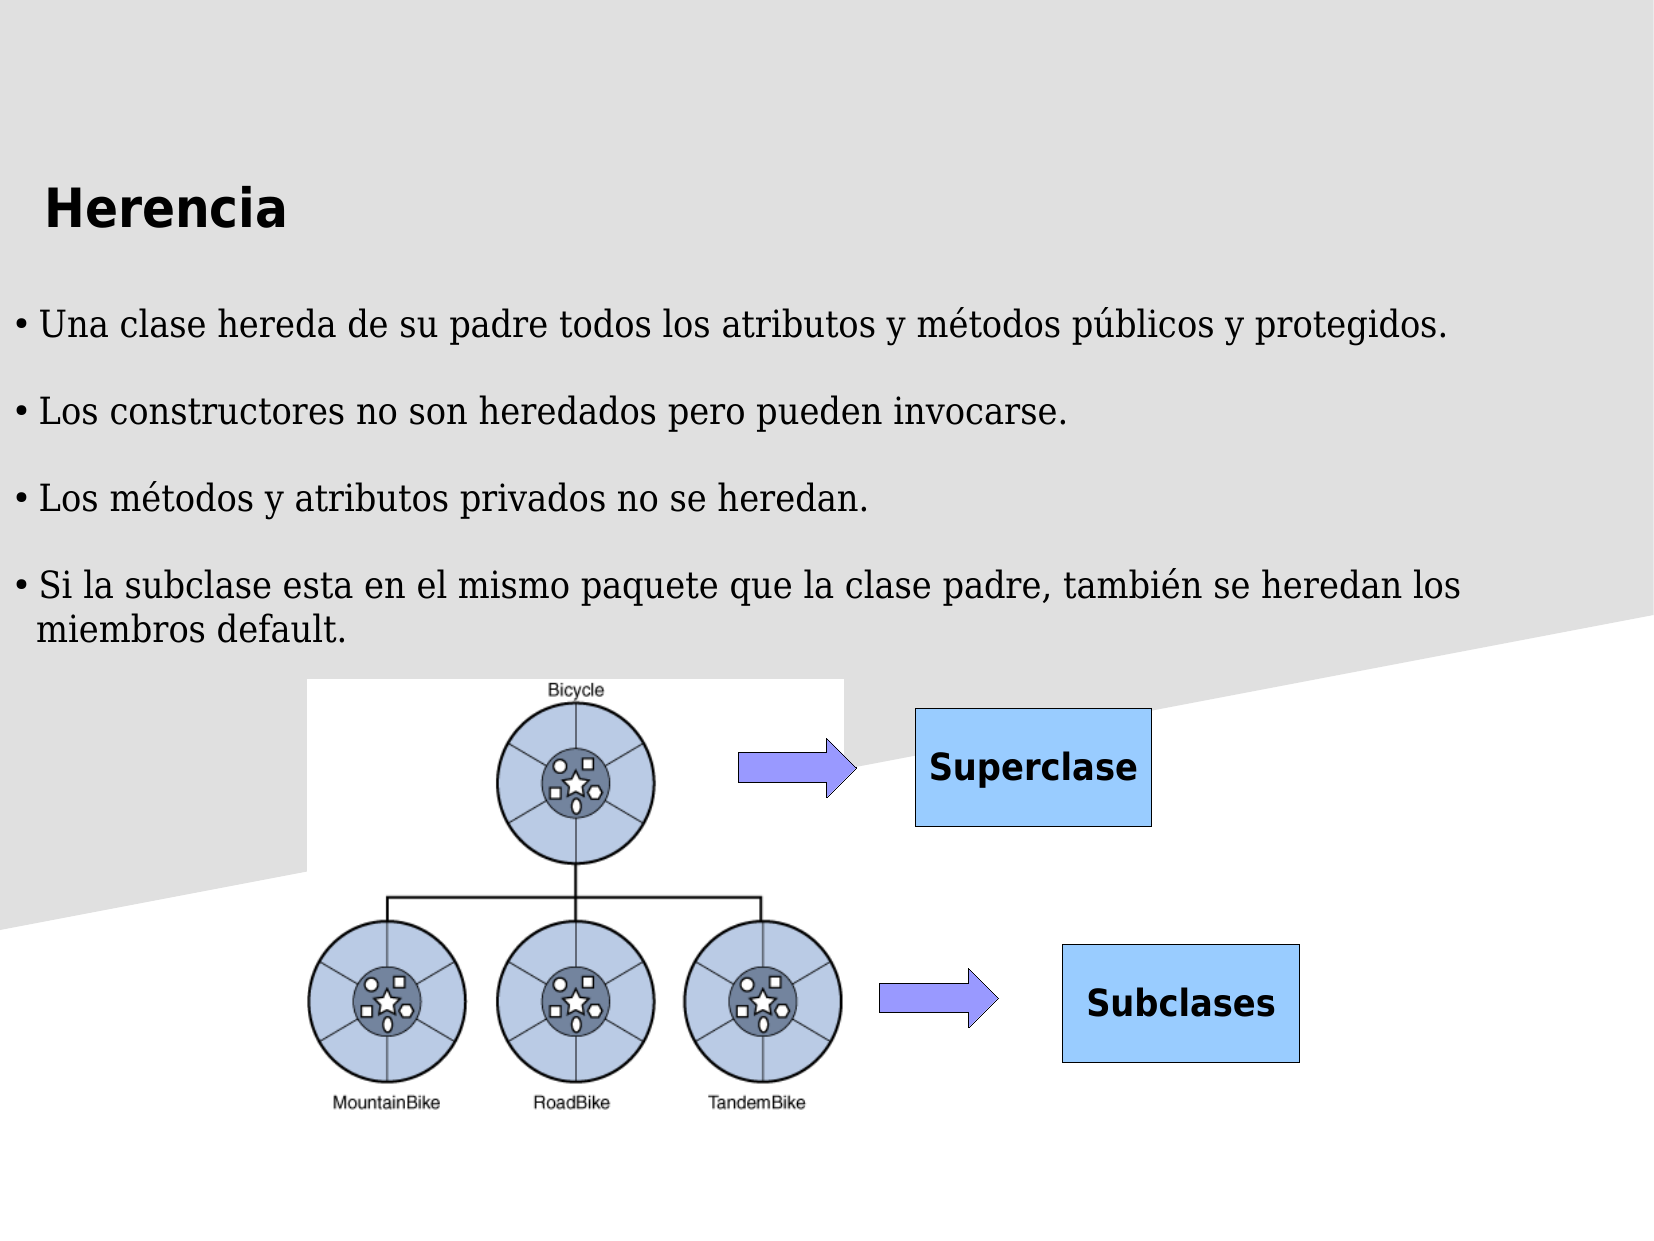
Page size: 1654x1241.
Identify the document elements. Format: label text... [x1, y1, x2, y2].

text_box Subclases [1062, 944, 1300, 1063]
picture [307, 679, 844, 1114]
text_box Una clase hereda de su padre todos los atributos y métodos públicos y protegidos. Los constructores no son heredados pero pueden invocarse. Los métodos y atributos privados no se heredan. Si la subclase esta en el mismo paquete que la clase padre, también se heredan los miembros default. [0, 295, 1654, 659]
text_box Superclase [915, 708, 1152, 827]
text_box [879, 968, 999, 1028]
text_box Herencia [29, 170, 1625, 249]
text_box [738, 738, 857, 798]
